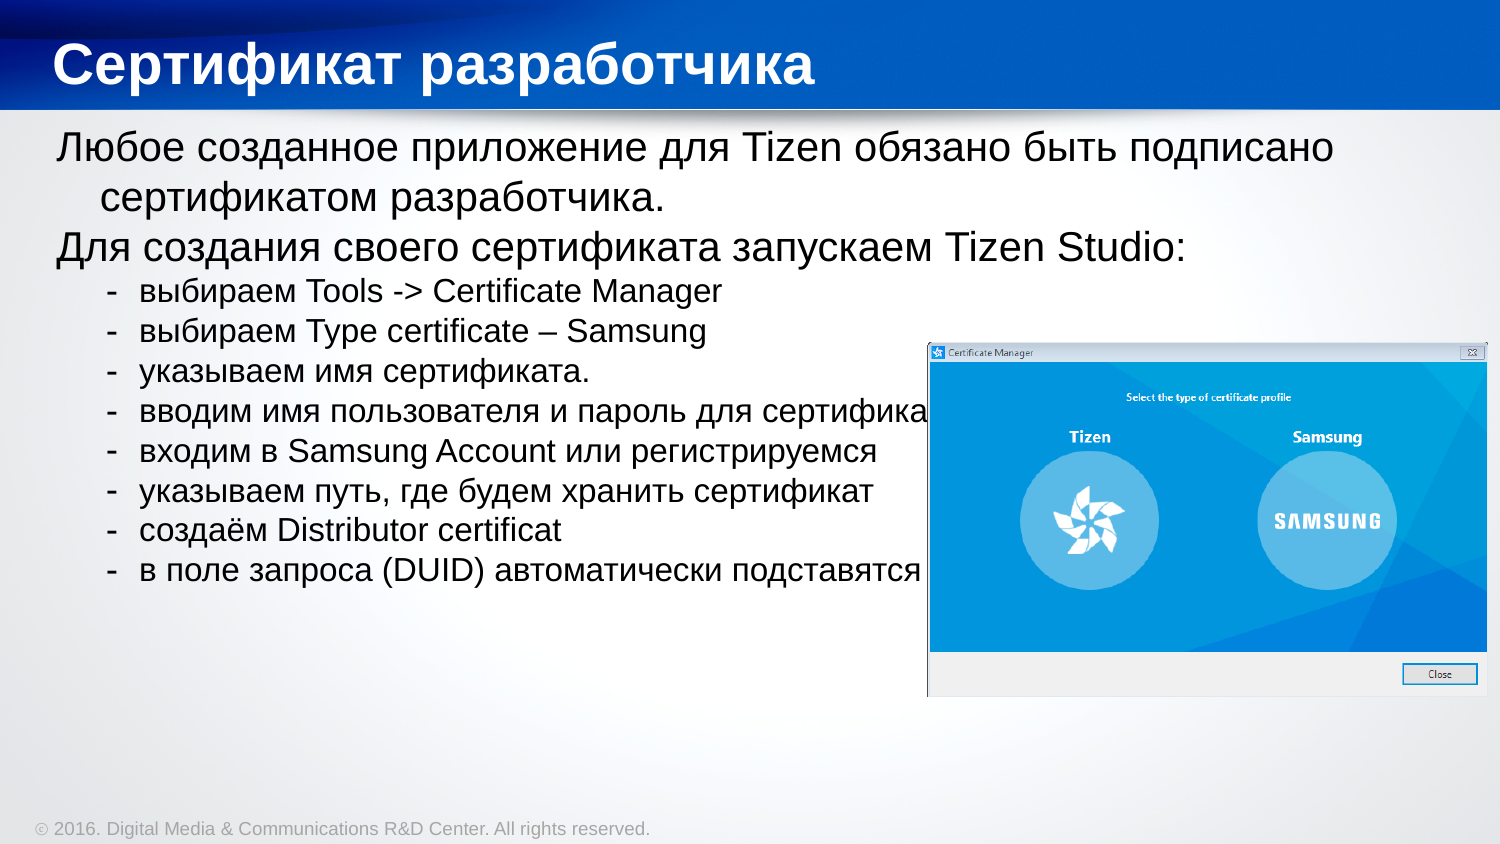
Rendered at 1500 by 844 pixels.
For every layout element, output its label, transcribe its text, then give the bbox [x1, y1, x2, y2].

list Любое созданное приложение для Tizen обязано быть подписано сертификатом разработчика. Для создания своего сертификата запускаем Tizen Studio: выбираем Tools -> Certificate Manager выбираем Type certificate – Samsung указываем имя сертификата. вводим имя пользователя и пароль для сертификата входим в Samsung Account или регистрируемся указываем путь, где будем хранить сертификат создаём Distributor certificat в поле запроса (DUID) автоматически подставятся id подключенных устройств. [41, 111, 1471, 799]
picture [0, 0, 1500, 844]
title Сертификат разработчика [37, 28, 1471, 95]
